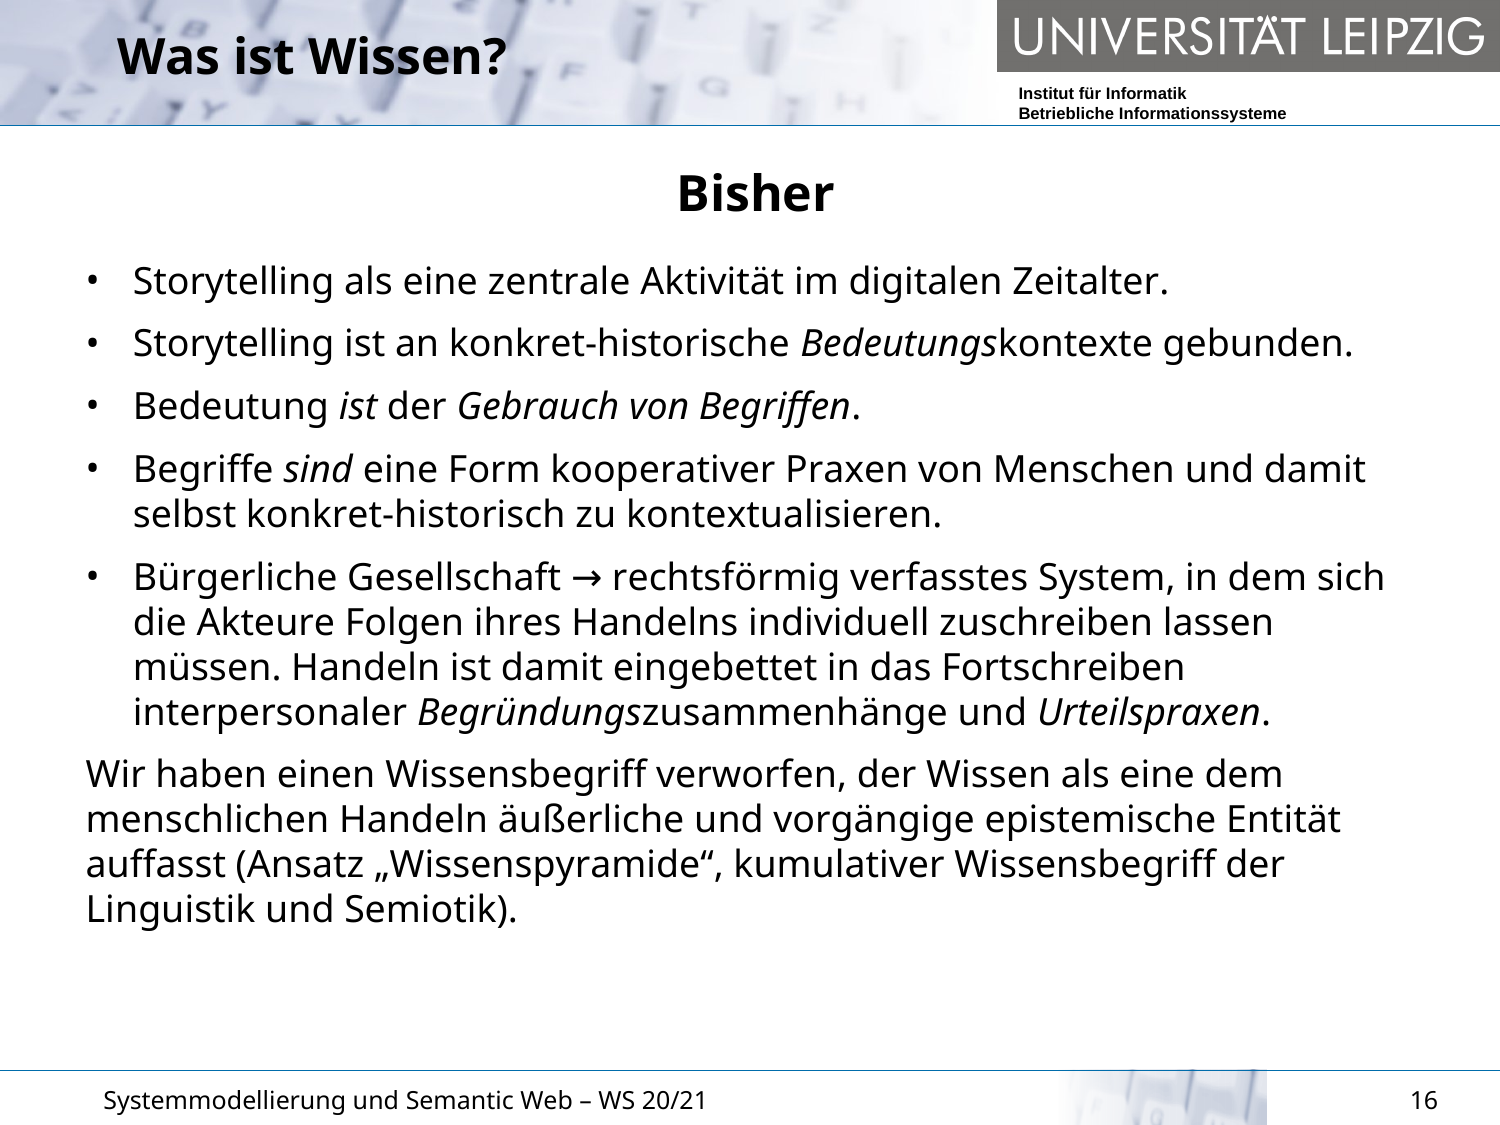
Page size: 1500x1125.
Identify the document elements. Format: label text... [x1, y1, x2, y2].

picture [1057, 1071, 1267, 1125]
text_box Bisher Storytelling als eine zentrale Aktivität im digitalen Zeitalter. Storytelling ist an konkret-historische Bedeutungskontexte gebunden. Bedeutung ist der Gebrauch von Begriffen. Begriffe sind eine Form kooperativer Praxen von Menschen und damit selbst konkret-historisch zu kontextualisieren. Bürgerliche Gesellschaft → rechtsförmig verfasstes System, in dem sich die Akteure Folgen ihres Handelns individuell zuschreiben lassen müssen. Handeln ist damit eingebettet in das Fortschreiben interpersonaler Begründungszusammenhänge und Urteilspraxen. Wir haben einen Wissensbegriff verworfen, der Wissen als eine dem menschlichen Handeln äußerliche und vorgängige epistemische Entität auffasst (Ansatz „Wissenspyramide“, kumulativer Wissensbegriff der Linguistik und Semiotik). [70, 153, 1442, 938]
picture [0, 0, 1500, 125]
text_box Was ist Wissen? [102, 16, 522, 93]
